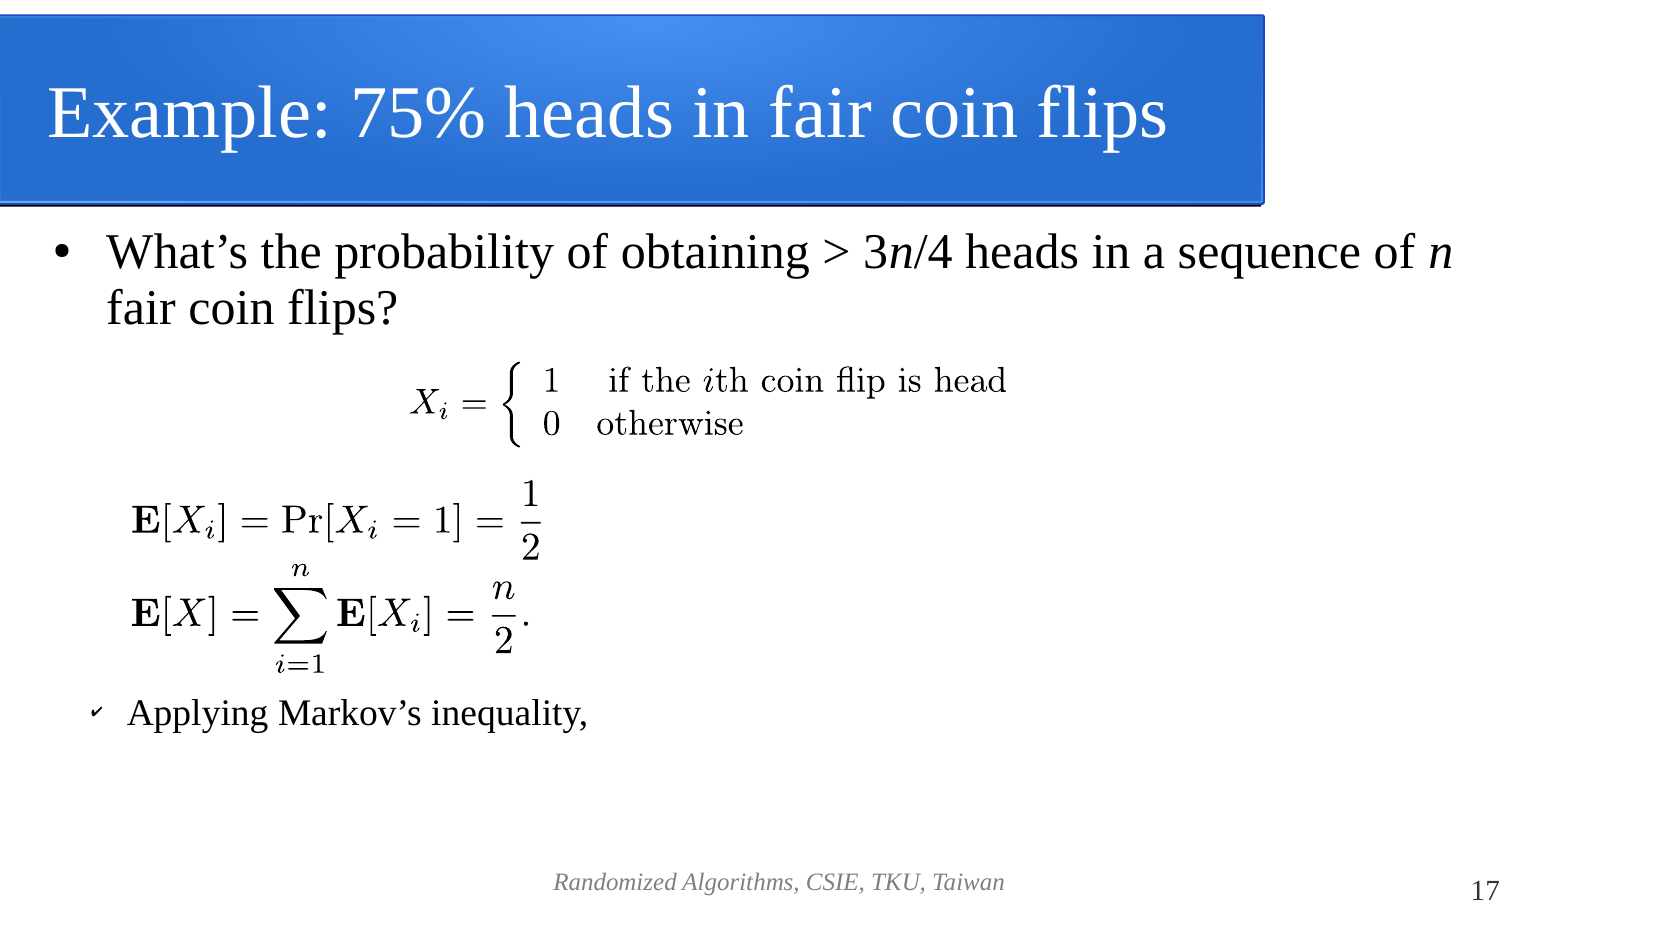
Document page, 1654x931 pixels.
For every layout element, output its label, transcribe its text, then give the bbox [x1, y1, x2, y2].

list What’s the probability of obtaining > 3n/4 heads in a sequence of n fair coin flips? [35, 224, 1524, 764]
title Example: 75% heads in fair coin flips [47, 35, 1199, 189]
picture [407, 360, 1008, 449]
picture [129, 478, 543, 675]
text_box Applying Markov’s inequality, [76, 685, 680, 745]
